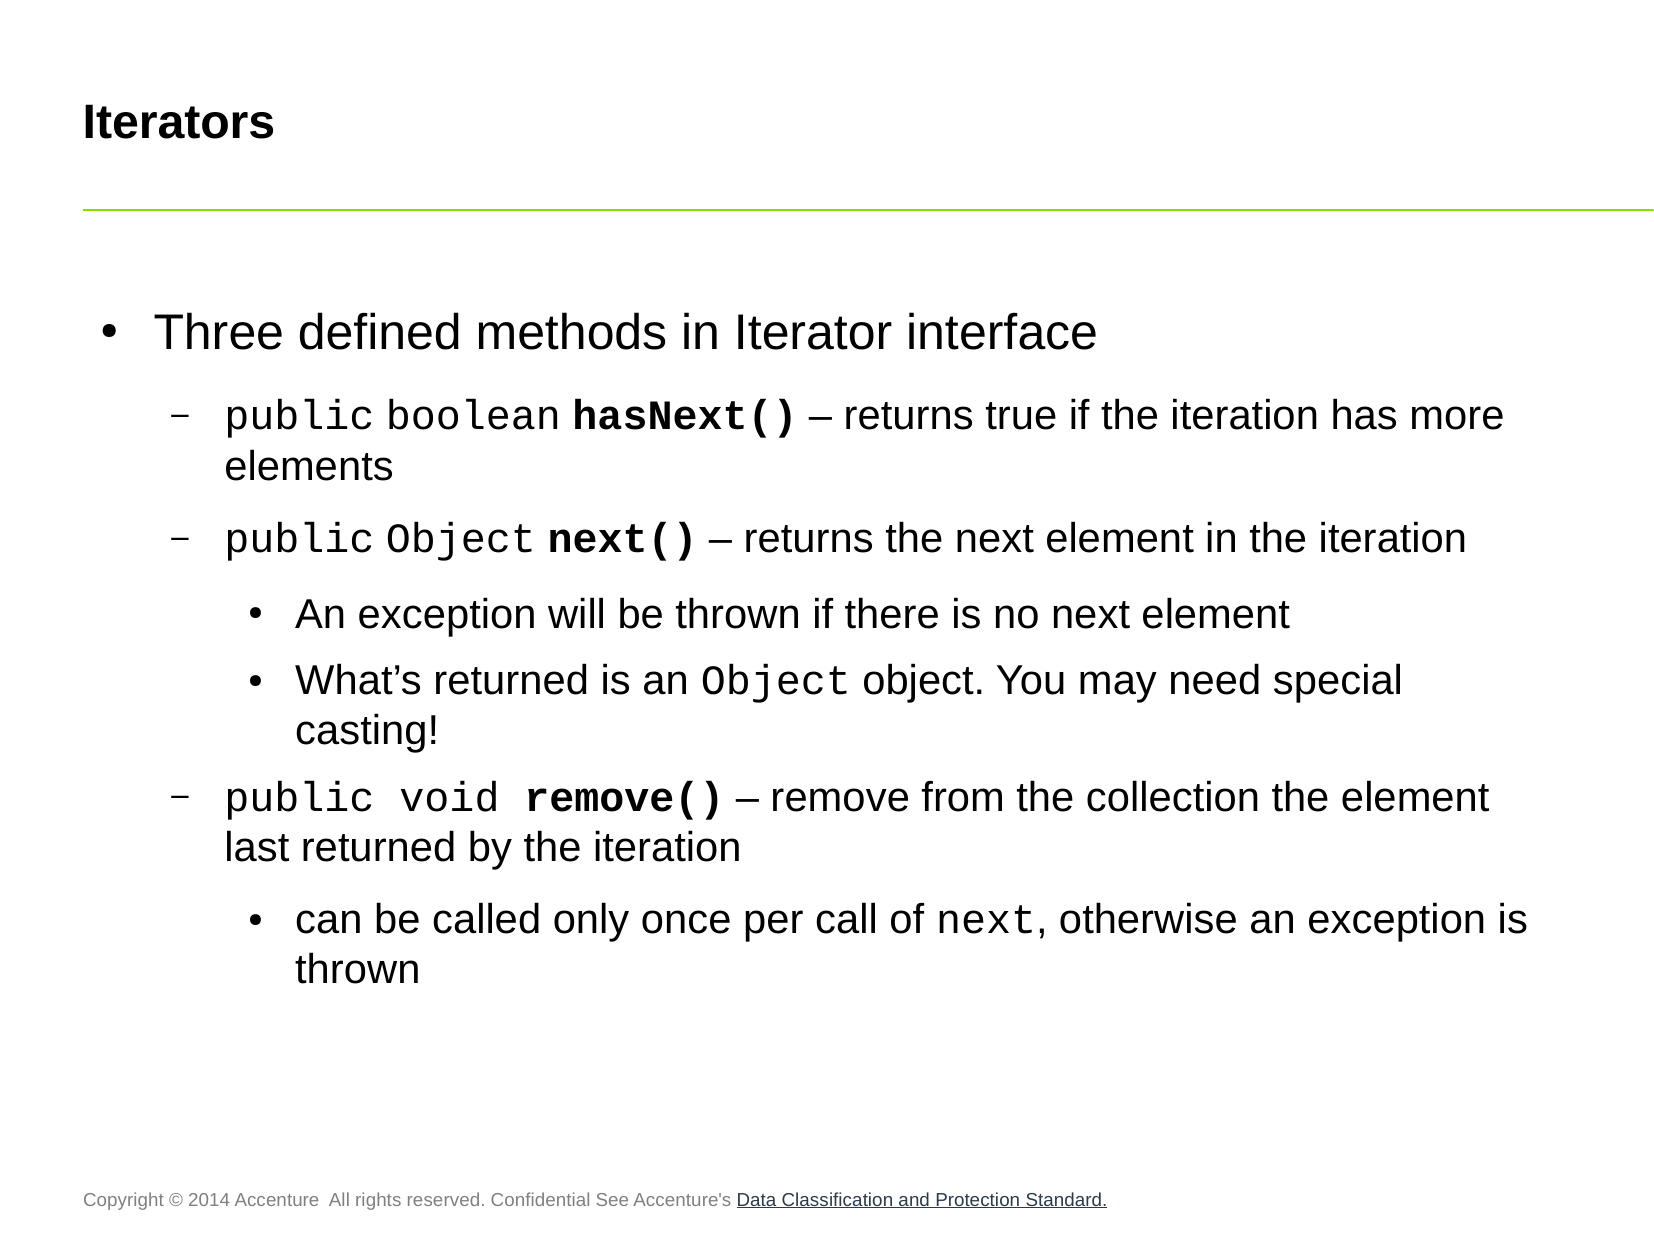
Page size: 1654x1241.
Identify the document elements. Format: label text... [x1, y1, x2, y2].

title Iterators [82, 49, 1571, 196]
list Three defined methods in Iterator interface public boolean hasNext() – returns true if the iteration has more elements public Object next() – returns the next element in the iteration An exception will be thrown if there is no next element What’s returned is an Object object. You may need special casting! public void remove() – remove from the collection the element last returned by the iteration can be called only once per call of next, otherwise an exception is thrown [82, 225, 1538, 1186]
